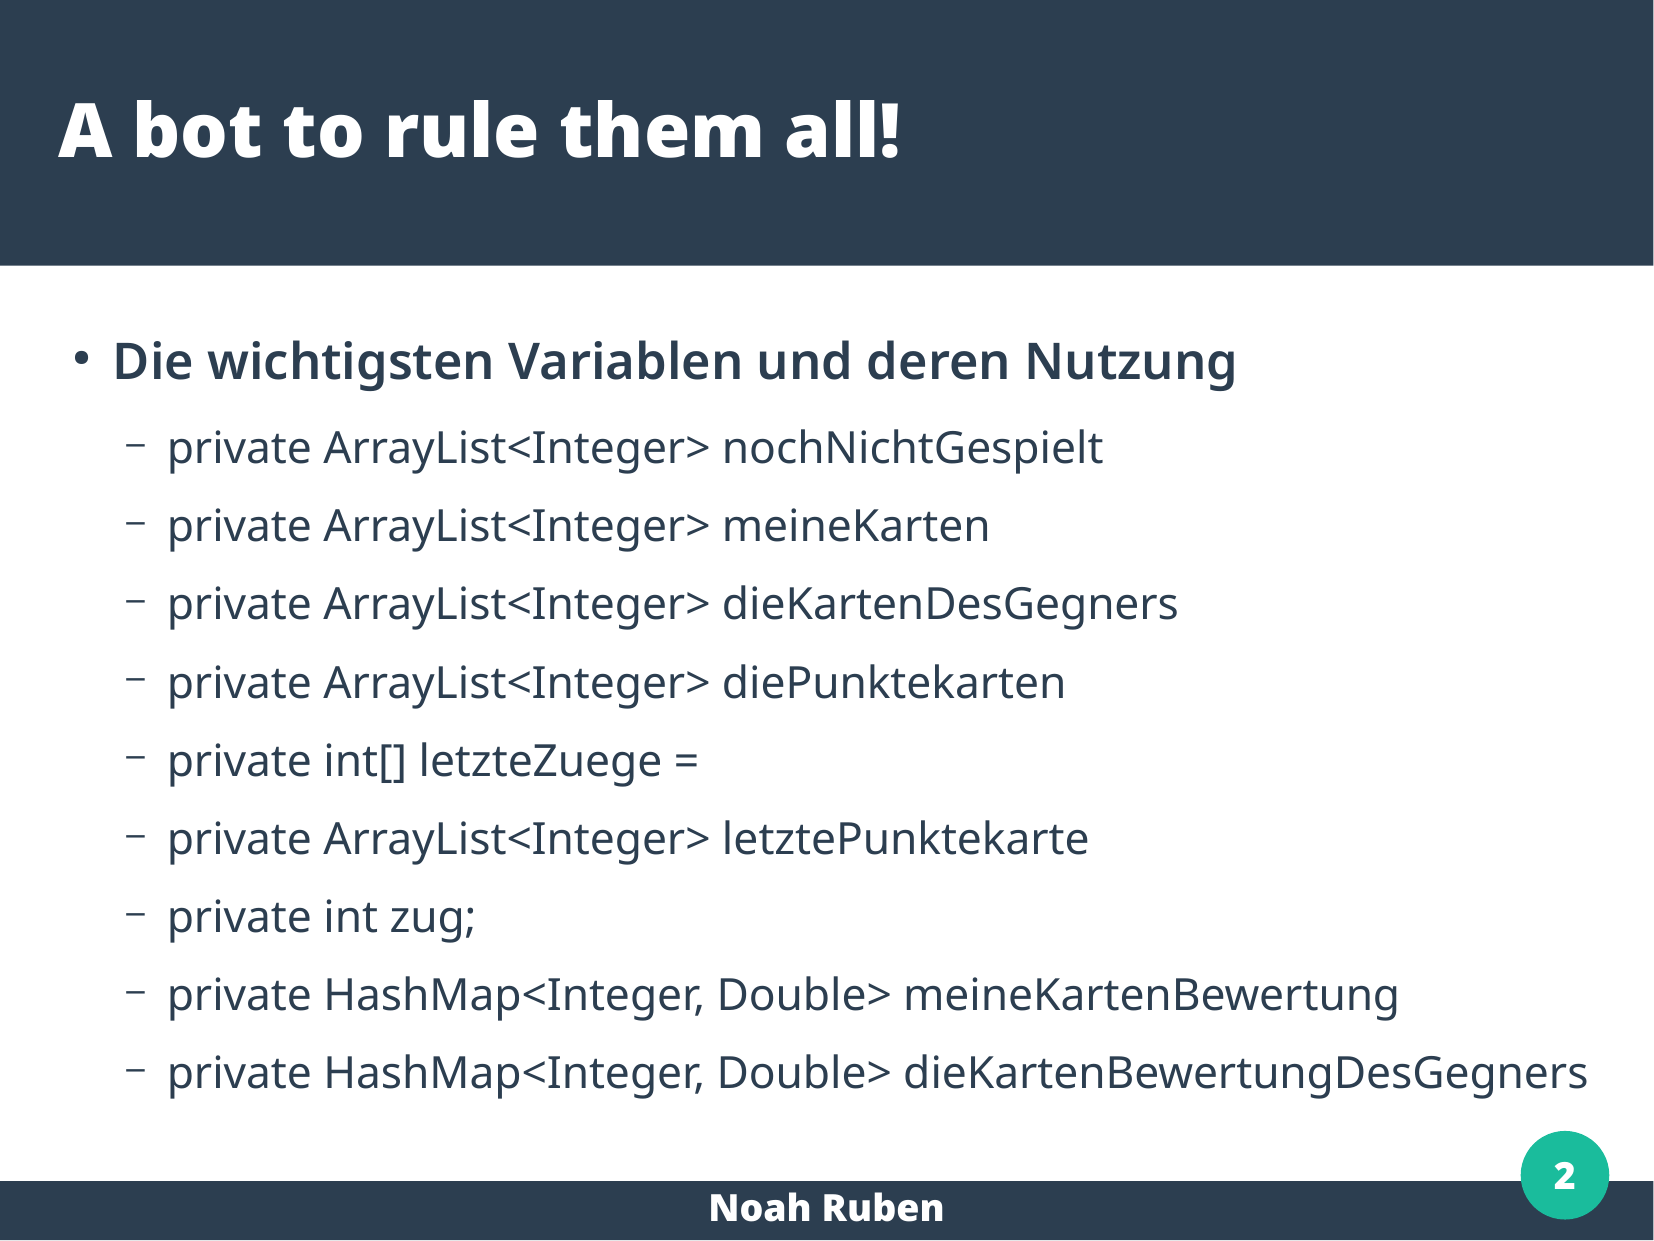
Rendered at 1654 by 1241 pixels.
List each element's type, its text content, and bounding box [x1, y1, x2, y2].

title A bot to rule them all! [59, 49, 1595, 207]
list Die wichtigsten Variablen und deren Nutzung private ArrayList<Integer> nochNichtGespielt private ArrayList<Integer> meineKarten private ArrayList<Integer> dieKartenDesGegners private ArrayList<Integer> diePunktekarten private int[] letzteZuege = private ArrayList<Integer> letztePunktekarte private int zug; private HashMap<Integer, Double> meineKartenBewertung private HashMap<Integer, Double> dieKartenBewertungDesGegners [59, 324, 1595, 1152]
